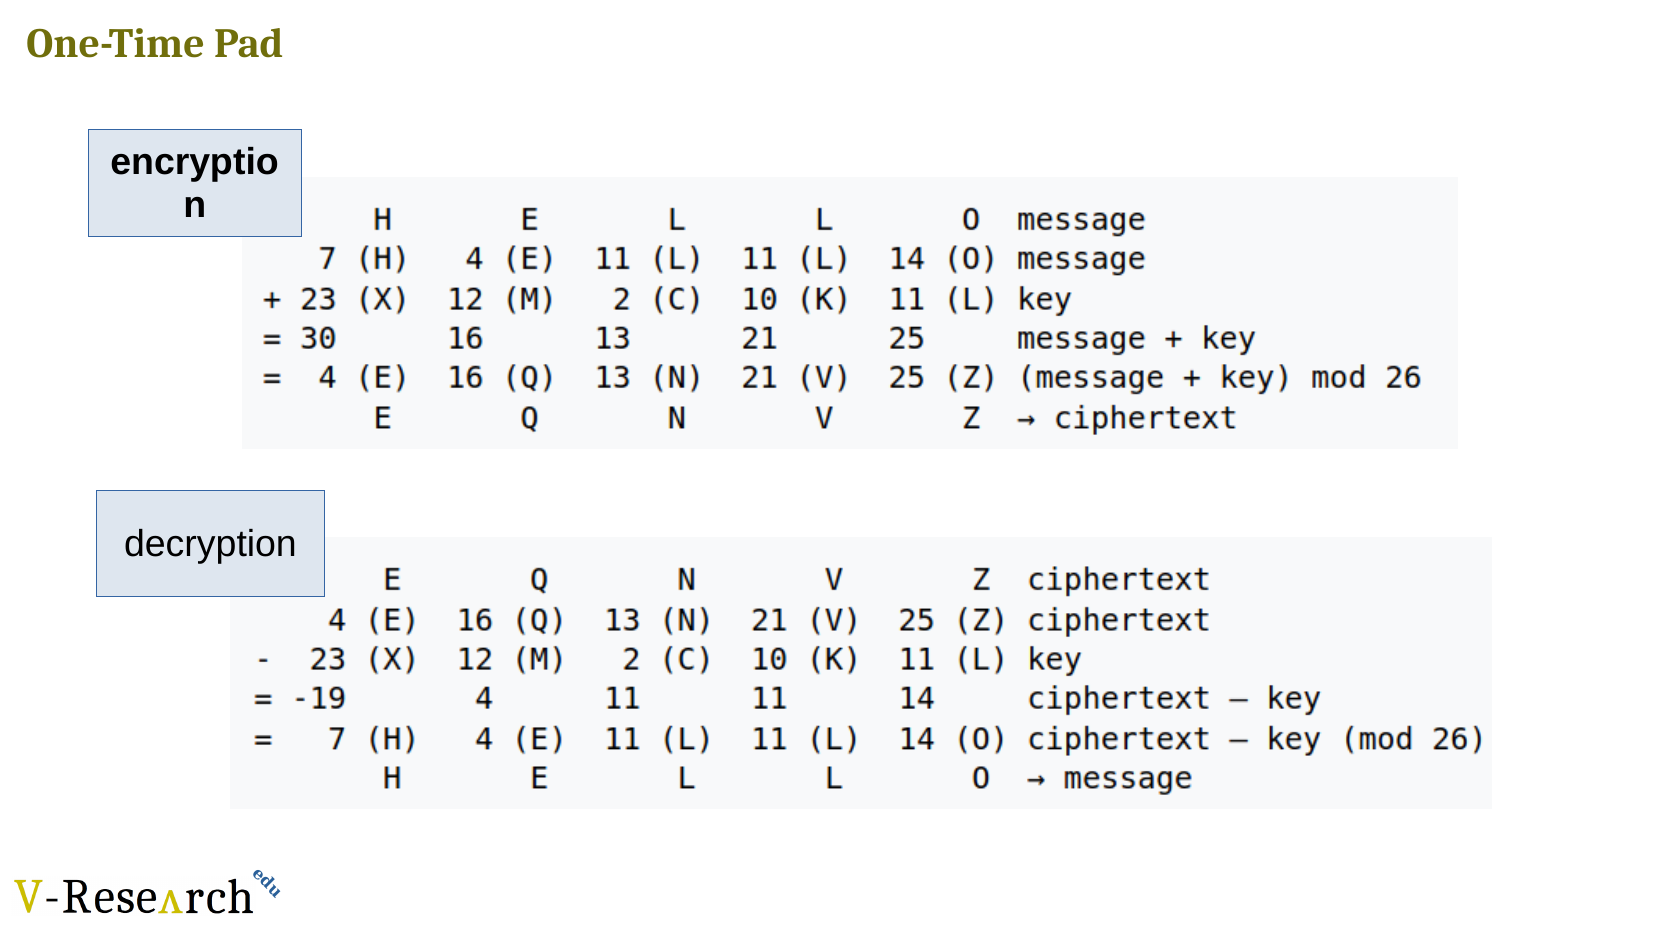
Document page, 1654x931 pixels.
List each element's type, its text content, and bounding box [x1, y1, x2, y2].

text_box encryption [88, 129, 302, 237]
picture [230, 537, 1492, 810]
text_box edu [222, 847, 333, 931]
picture [11, 876, 255, 916]
picture [242, 177, 1458, 449]
text_box decryption [96, 490, 325, 597]
text_box One-Time Pad [11, 12, 1193, 77]
